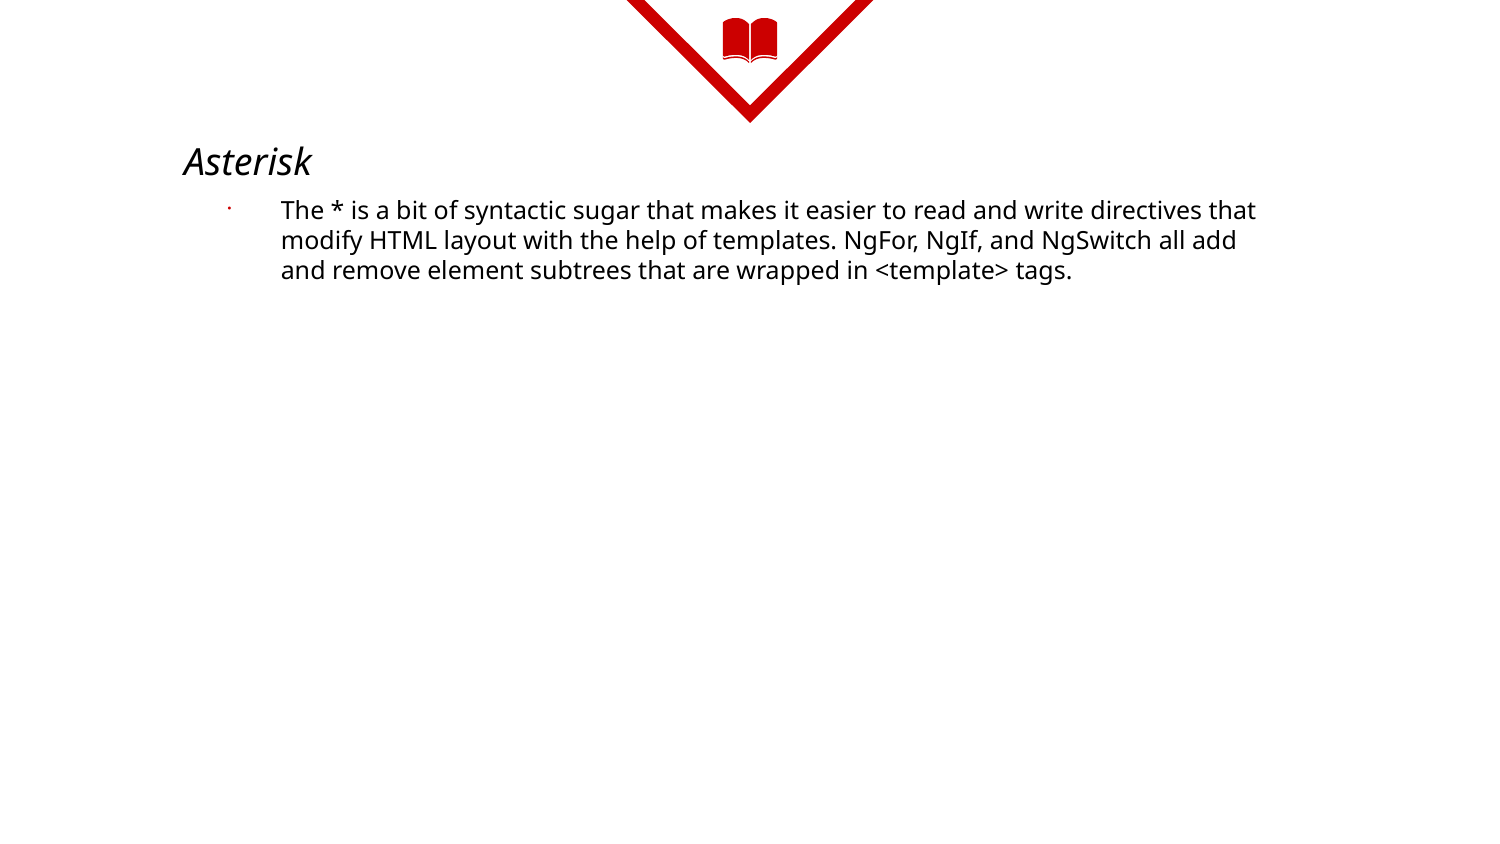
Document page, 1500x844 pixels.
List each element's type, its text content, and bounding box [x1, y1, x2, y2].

text_box [722, 18, 778, 64]
list The * is a bit of syntactic sugar that makes it easier to read and write directives that modify HTML layout with the help of templates. NgFor, NgIf, and NgSwitch all add and remove element subtrees that are wrapped in <template> tags. [195, 179, 1304, 316]
title Asterisk [169, 123, 1331, 212]
